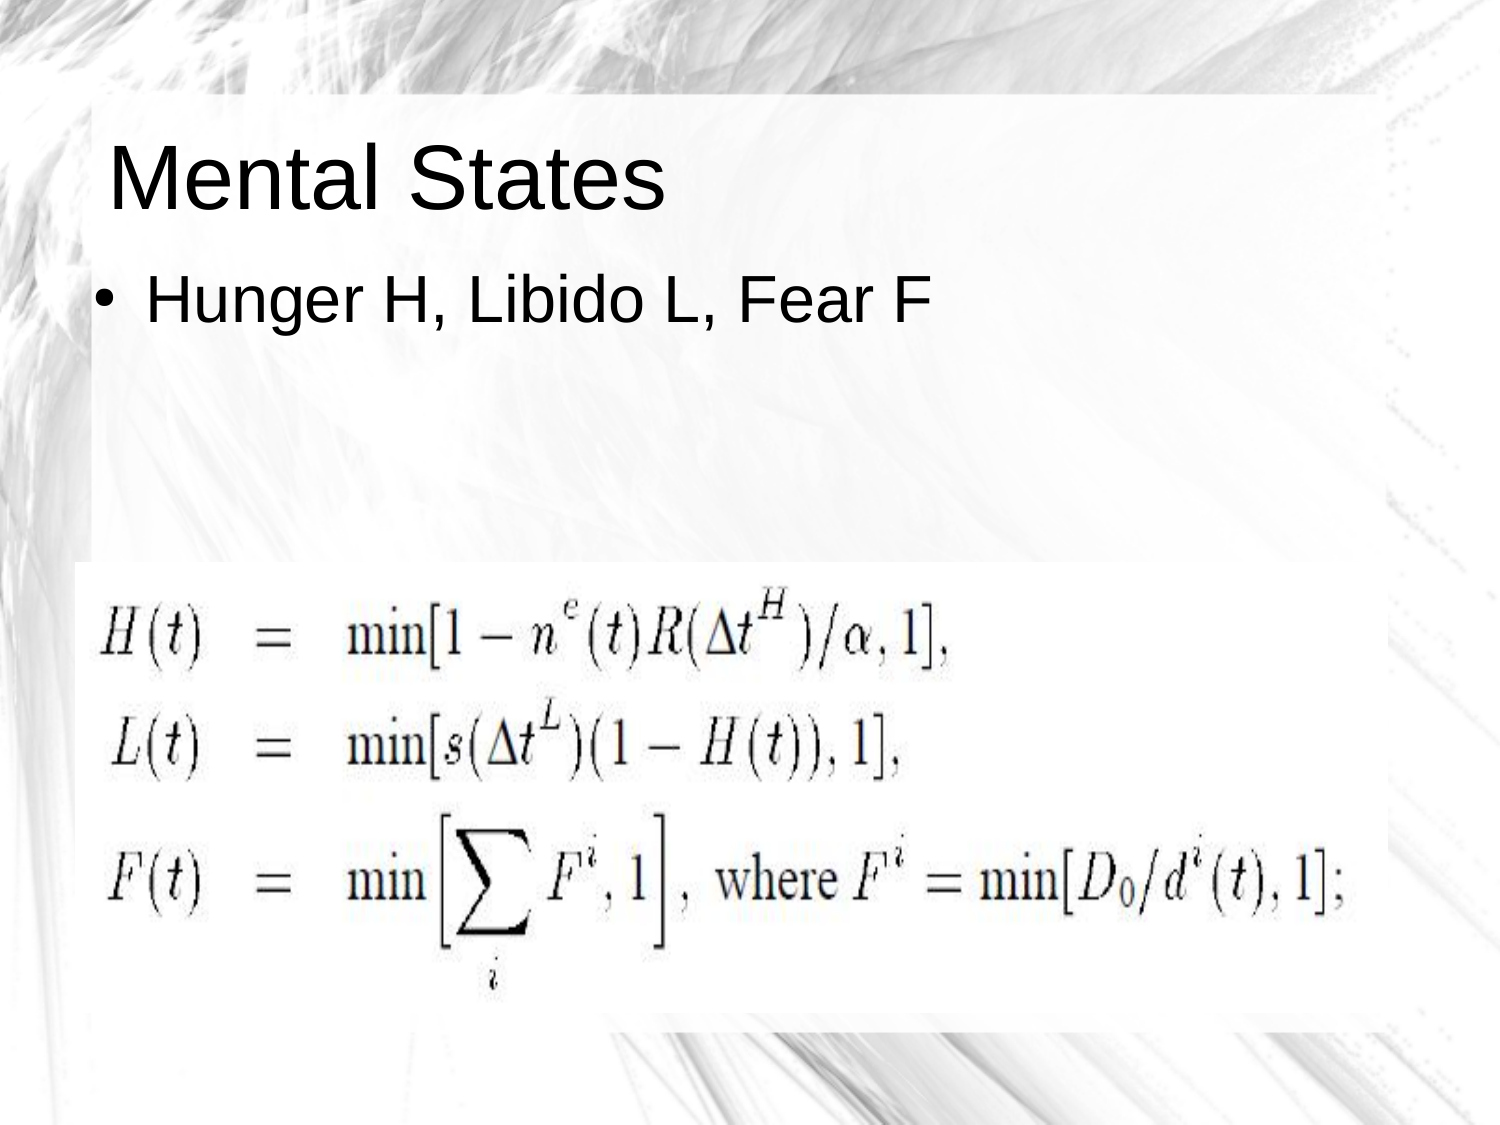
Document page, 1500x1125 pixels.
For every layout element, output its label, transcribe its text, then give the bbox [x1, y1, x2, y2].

list Hunger H, Libido L, Fear F [75, 262, 1388, 398]
picture [0, 0, 1500, 1125]
title Mental States [107, 101, 1367, 255]
